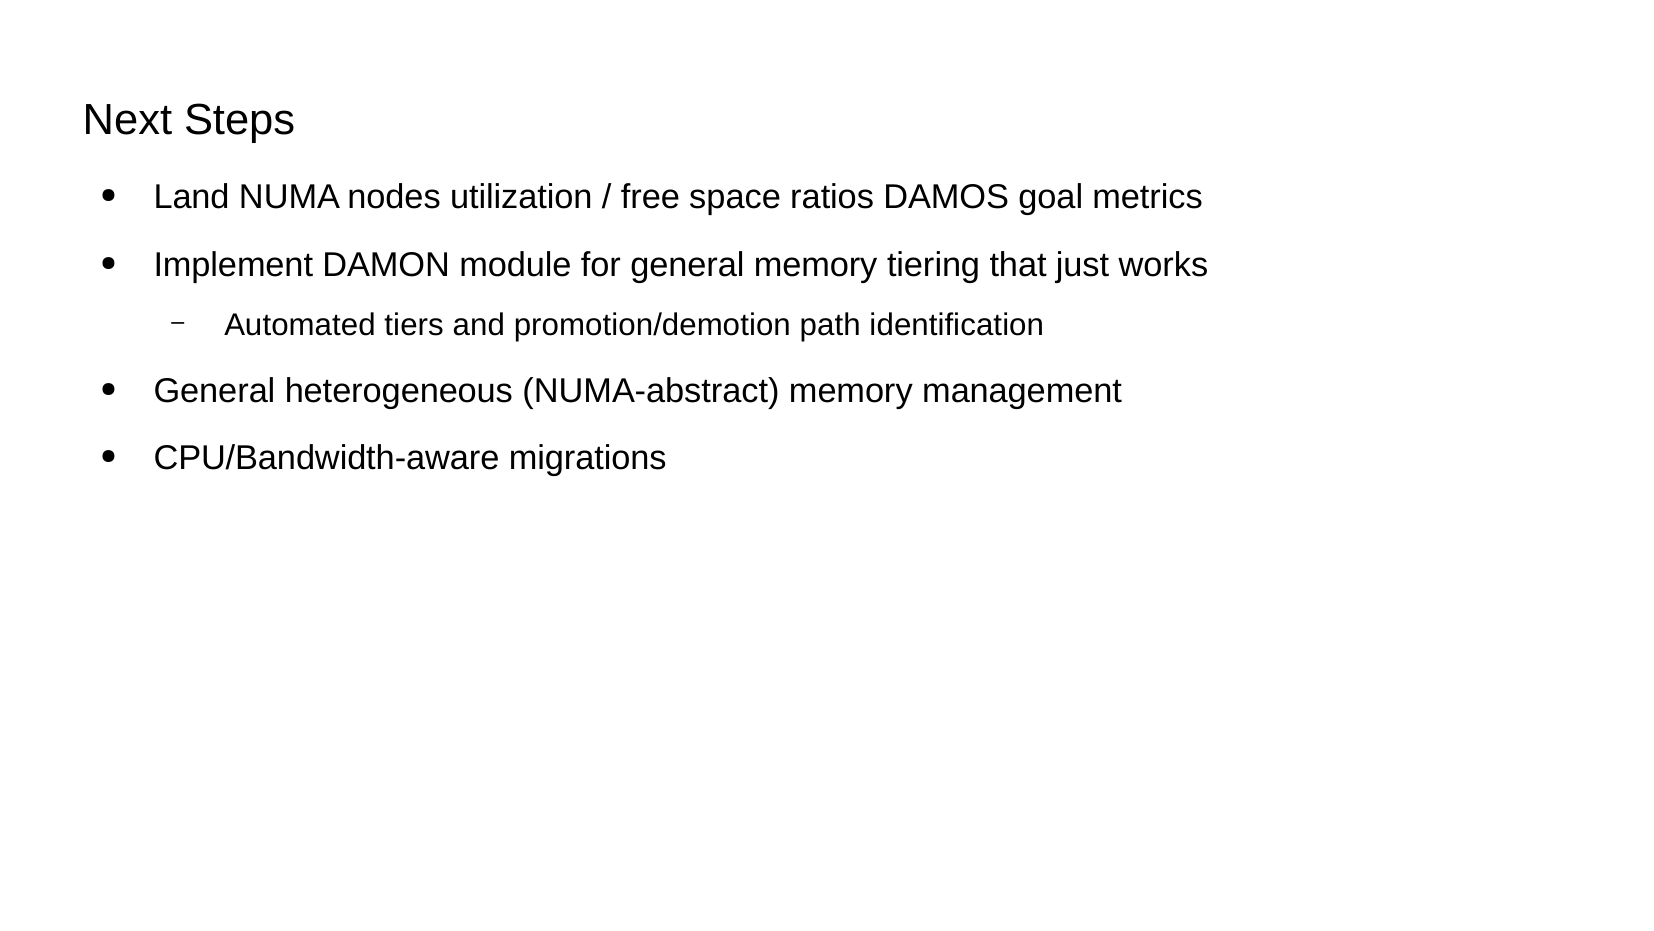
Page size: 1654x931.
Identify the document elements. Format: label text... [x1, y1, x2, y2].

list Land NUMA nodes utilization / free space ratios DAMOS goal metrics Implement DAMON module for general memory tiering that just works Automated tiers and promotion/demotion path identification General heterogeneous (NUMA-abstract) memory management CPU/Bandwidth-aware migrations [82, 177, 1571, 833]
title Next Steps [82, 81, 1571, 157]
